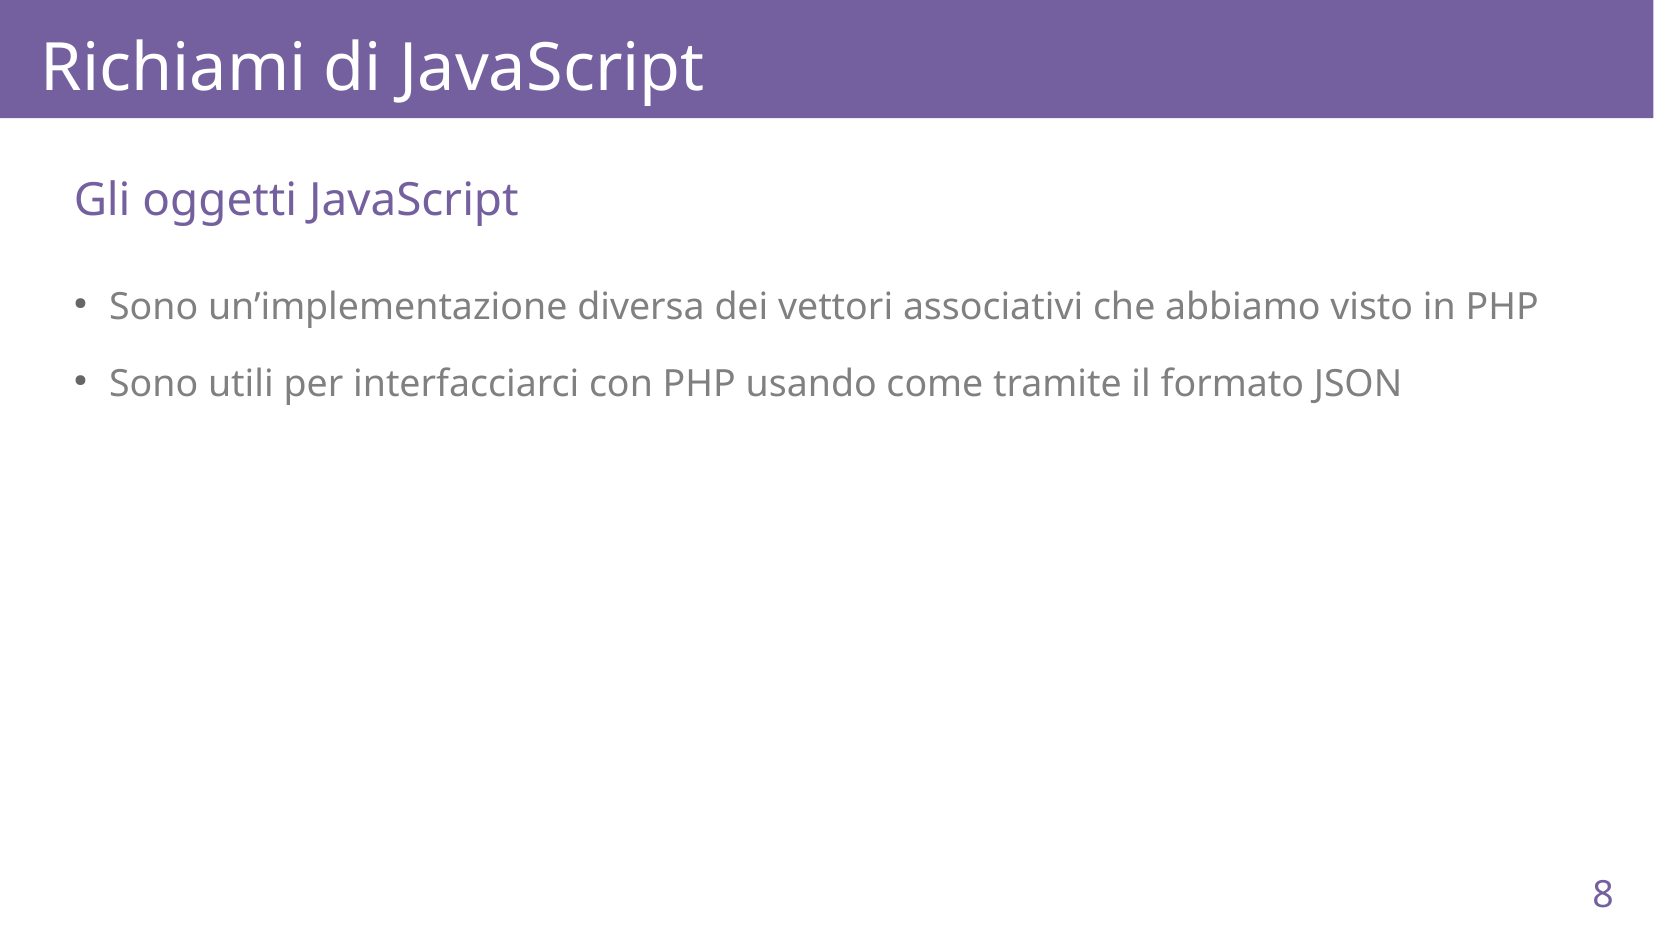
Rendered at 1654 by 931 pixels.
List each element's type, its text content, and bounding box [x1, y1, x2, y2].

text_box Richiami di JavaScript [25, 11, 942, 107]
text_box [0, 0, 1654, 119]
text_box <numero> [1510, 860, 1654, 931]
text_box Sono un’implementazione diversa dei vettori associativi che abbiamo visto in PHP Sono utili per interfacciarci con PHP usando come tramite il formato JSON [59, 246, 1599, 443]
text_box Gli oggetti JavaScript [59, 158, 1107, 229]
